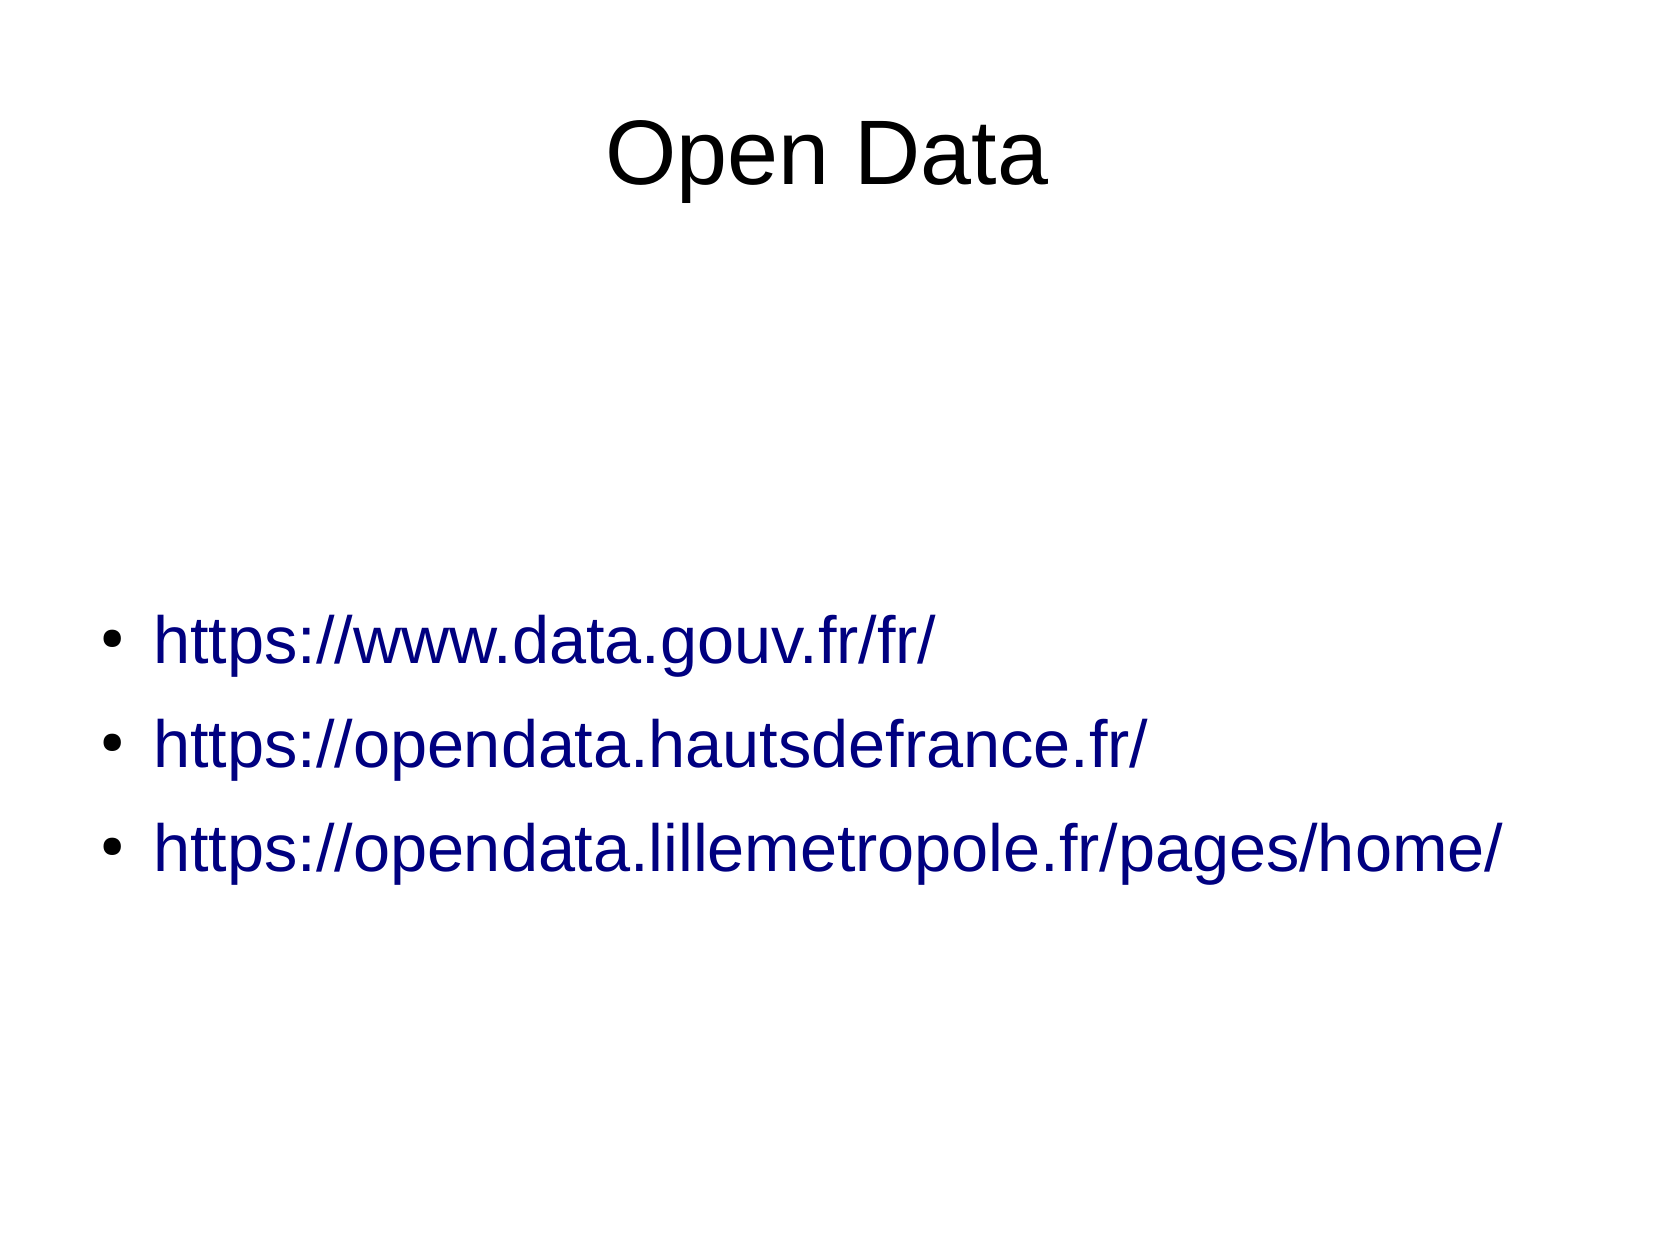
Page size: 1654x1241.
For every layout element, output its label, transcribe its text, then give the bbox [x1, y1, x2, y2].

list https://www.data.gouv.fr/fr/ https://opendata.hautsdefrance.fr/ https://opendata.lillemetropole.fr/pages/home/ [82, 290, 1571, 1109]
title Open Data [82, 49, 1571, 257]
